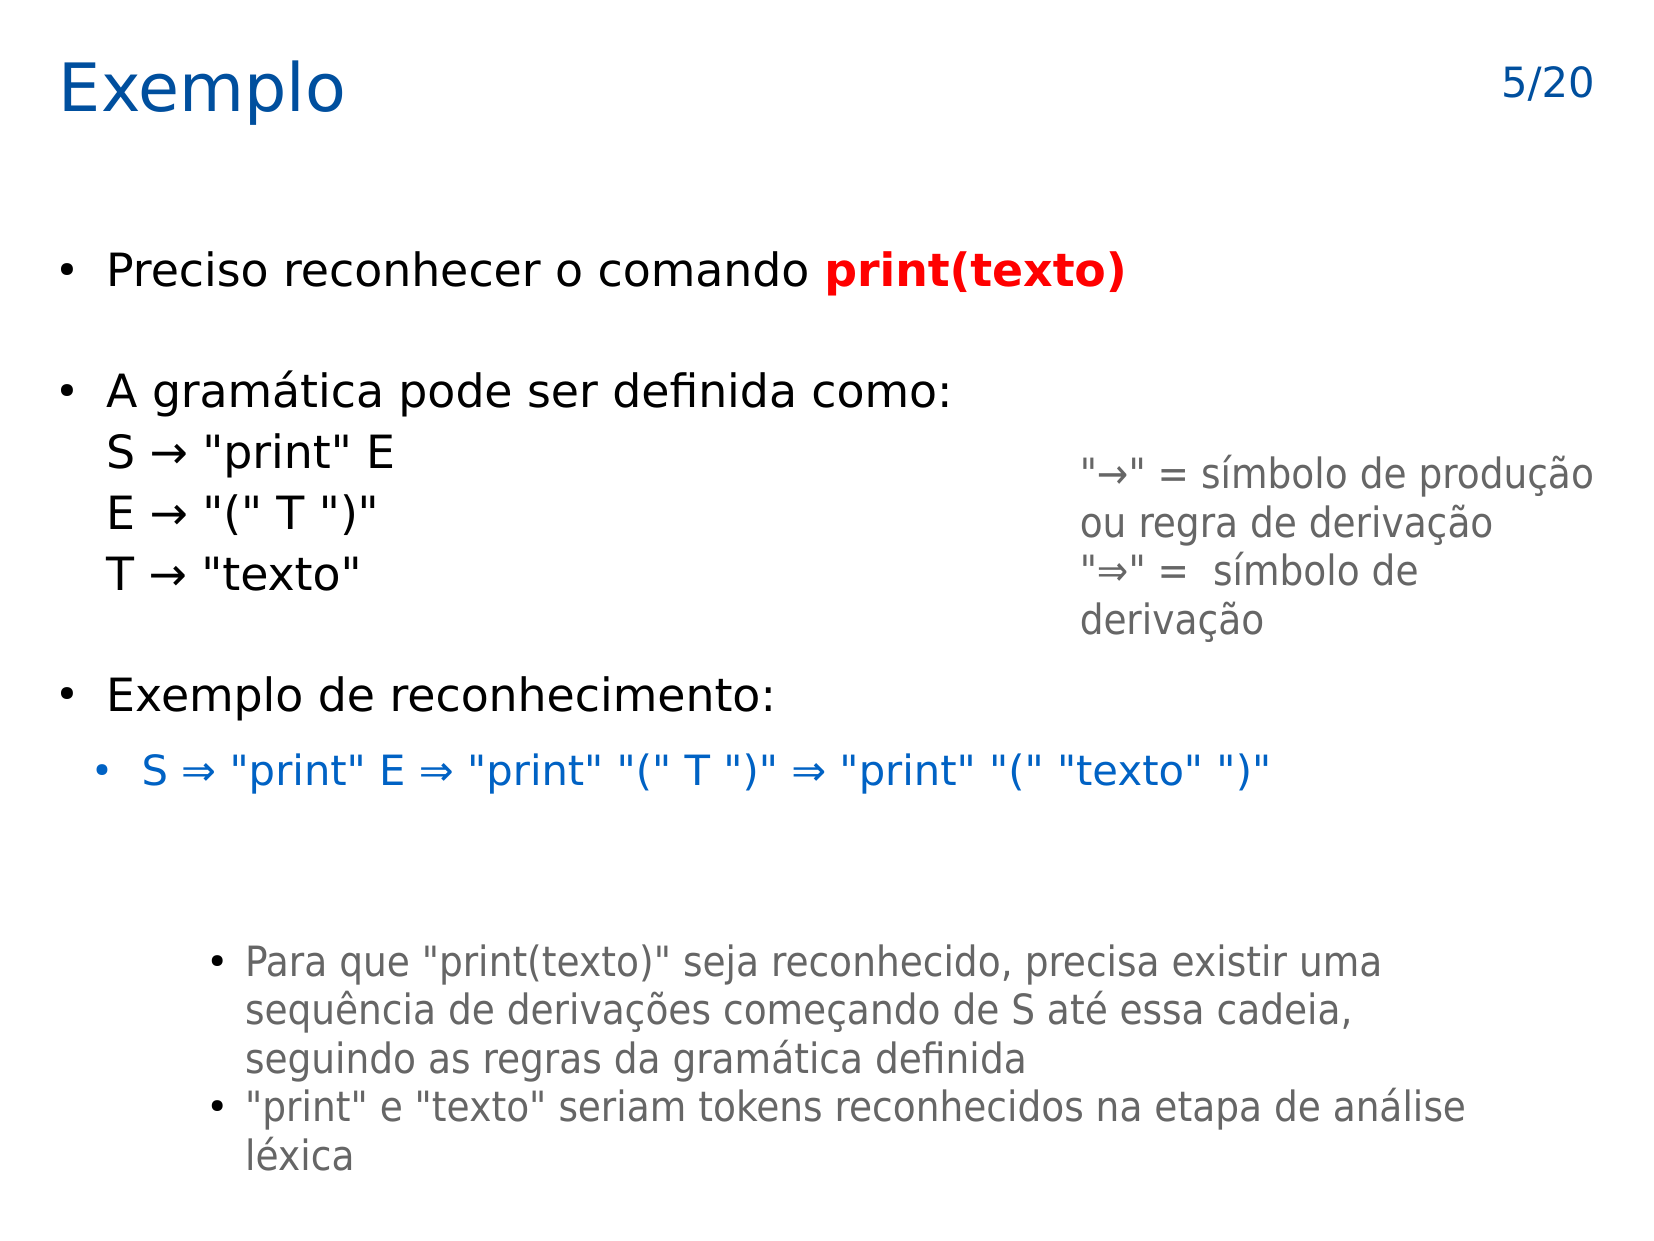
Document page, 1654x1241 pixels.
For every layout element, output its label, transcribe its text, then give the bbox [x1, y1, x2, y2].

list Preciso reconhecer o comando print(texto) A gramática pode ser definida como: S → "print" E E → "(" T ")" T → "texto" Exemplo de reconhecimento: S ⇒ "print" E ⇒ "print" "(" T ")" ⇒ "print" "(" "texto" ")" [59, 236, 1595, 1211]
text_box Para que "print(texto)" seja reconhecido, precisa existir uma sequência de derivações começando de S até essa cadeia, seguindo as regras da gramática definida "print" e "texto" seriam tokens reconhecidos na etapa de análise léxica [195, 930, 1493, 1188]
title Exemplo [59, 29, 1625, 148]
text_box "→" = símbolo de produção ou regra de derivação "⇒" = símbolo de derivação [1065, 442, 1621, 700]
